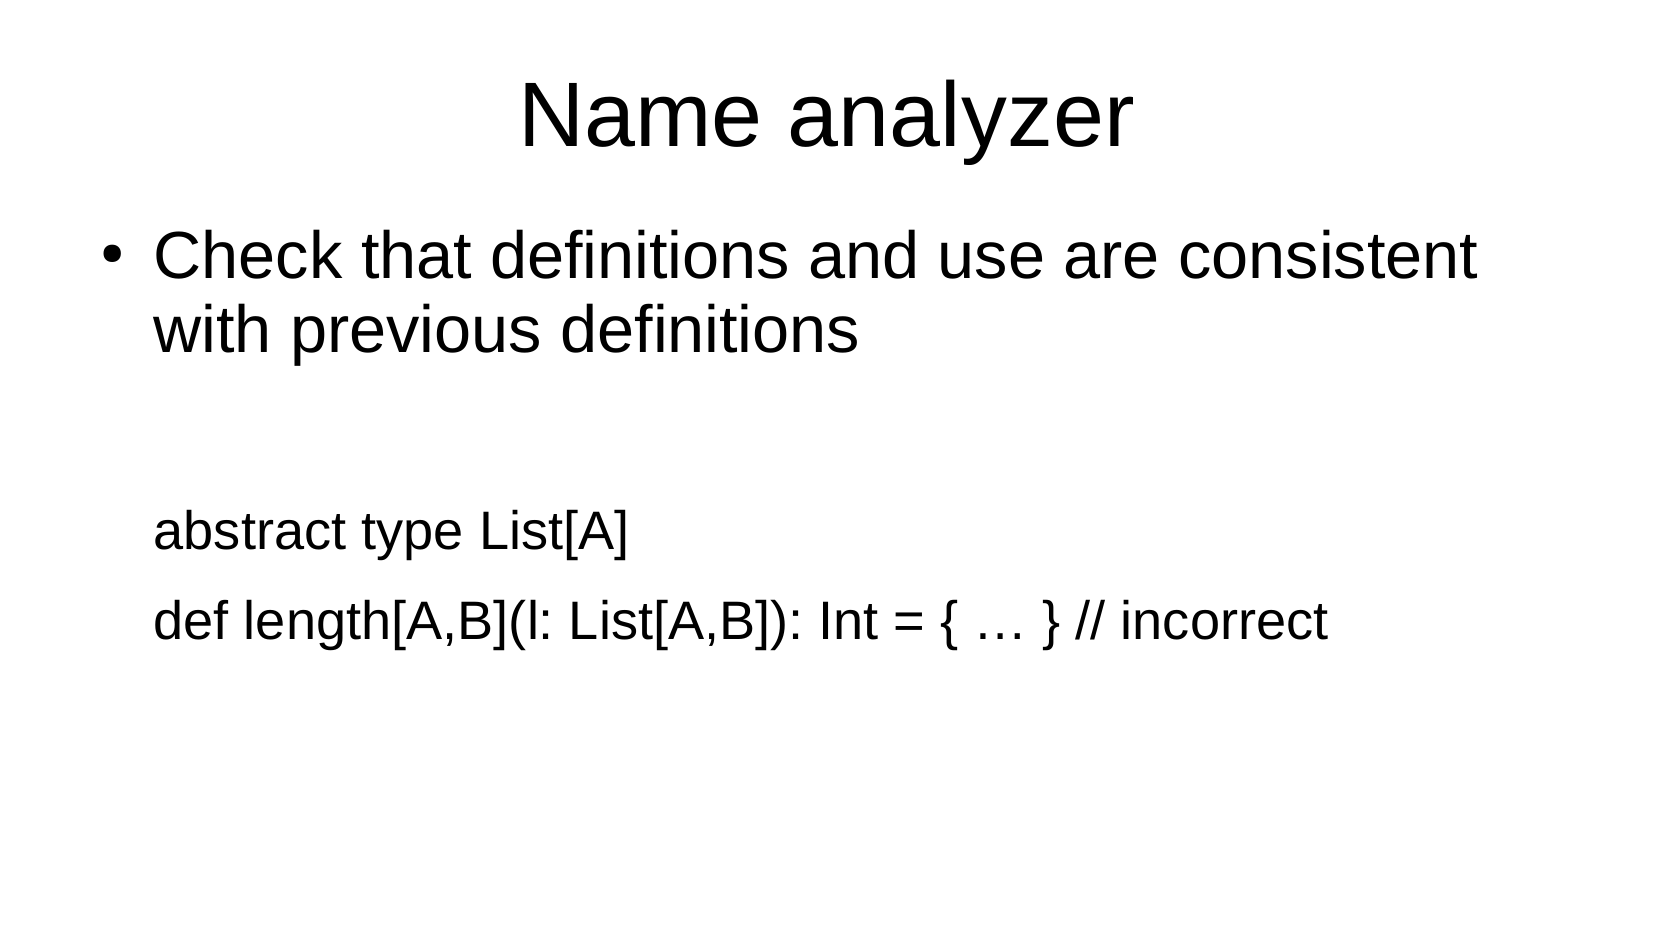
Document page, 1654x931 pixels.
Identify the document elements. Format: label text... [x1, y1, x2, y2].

list Check that definitions and use are consistent with previous definitions abstract type List[A] def length[A,B](l: List[A,B]): Int = { … } // incorrect [82, 217, 1571, 758]
title Name analyzer [82, 37, 1571, 193]
